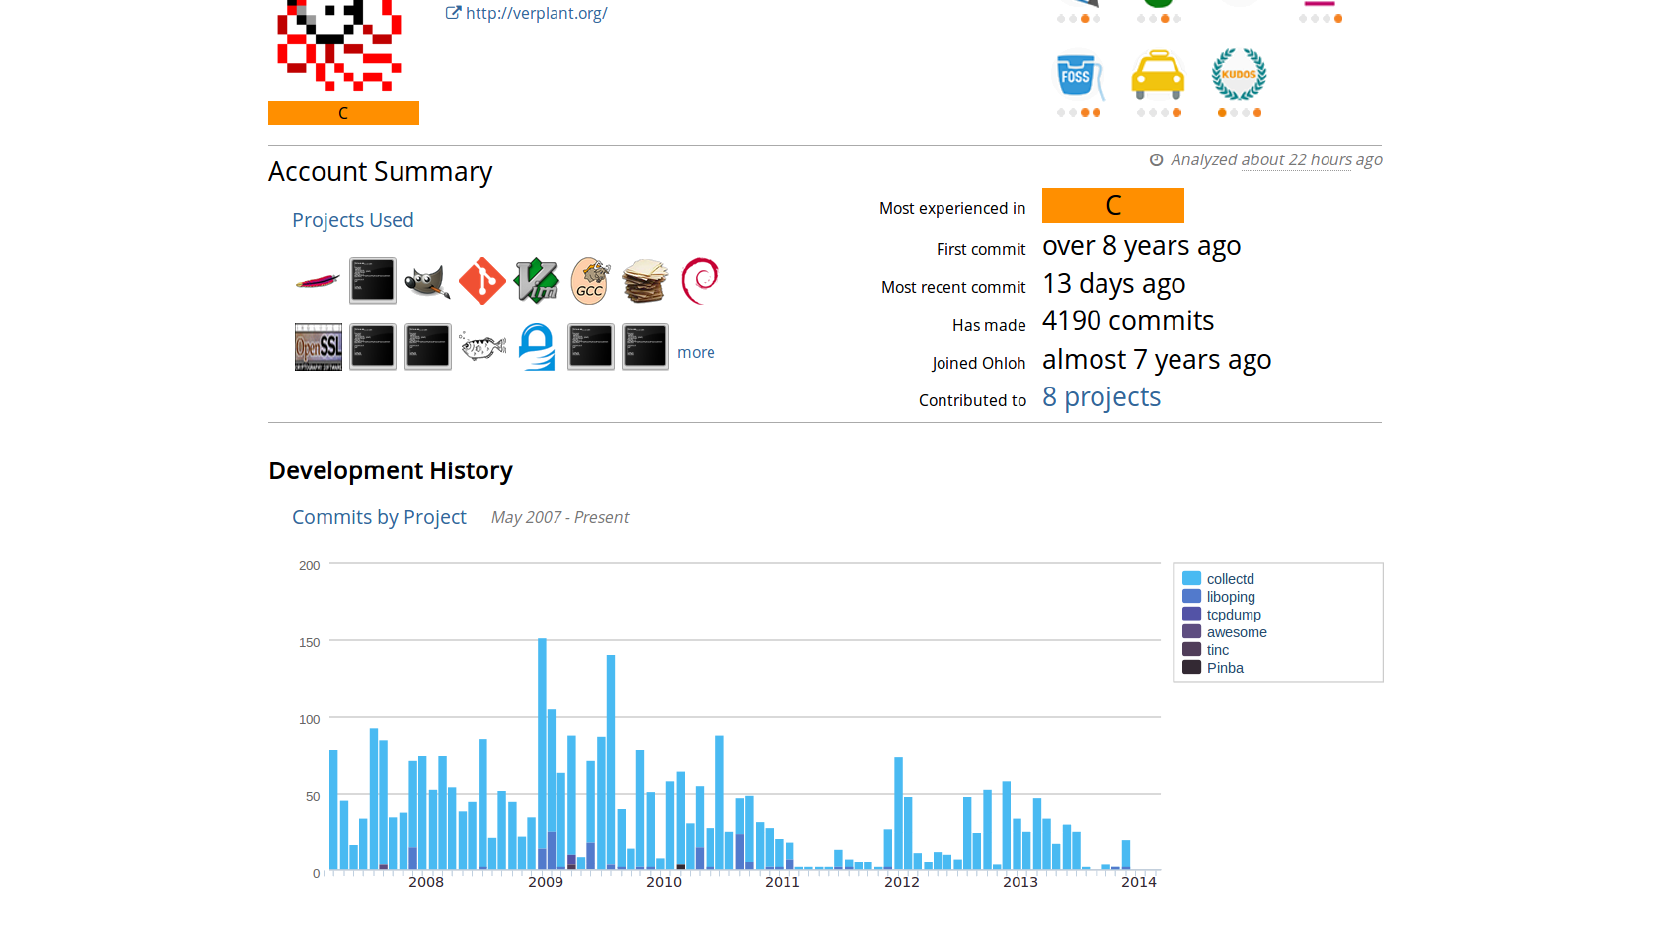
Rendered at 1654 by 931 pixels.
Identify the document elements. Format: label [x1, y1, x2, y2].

picture [248, 0, 1406, 931]
